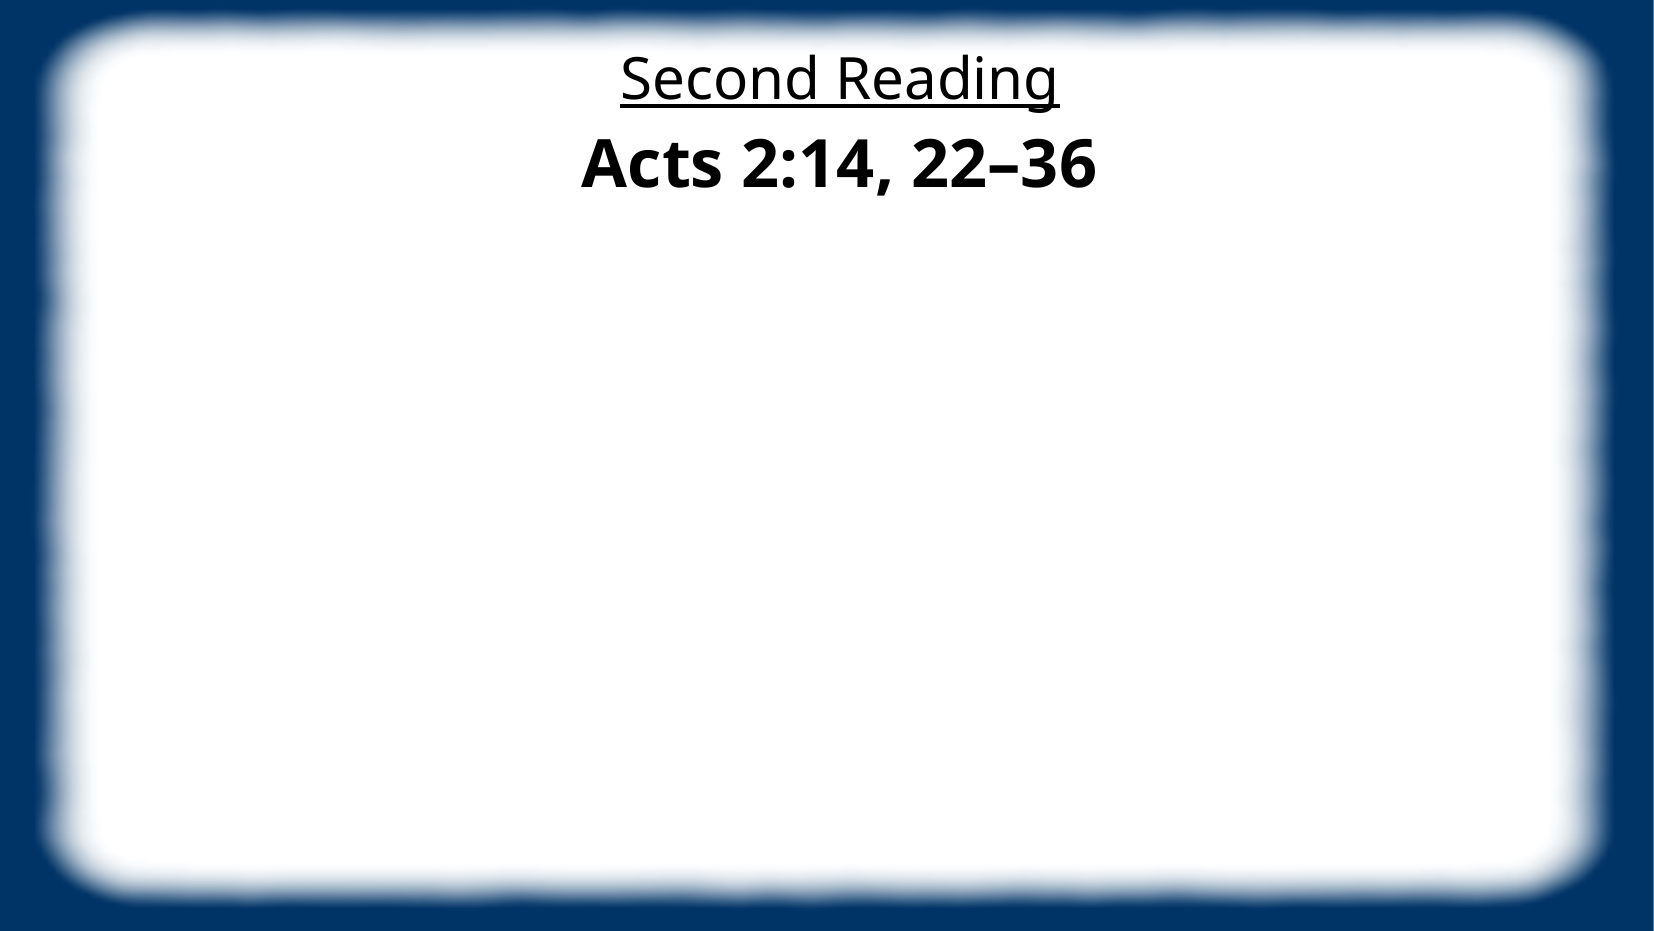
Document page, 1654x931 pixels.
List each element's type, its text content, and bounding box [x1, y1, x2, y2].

picture [0, 0, 1654, 931]
text_box Second Reading Acts 2:14, 22–36 [105, 30, 1576, 211]
